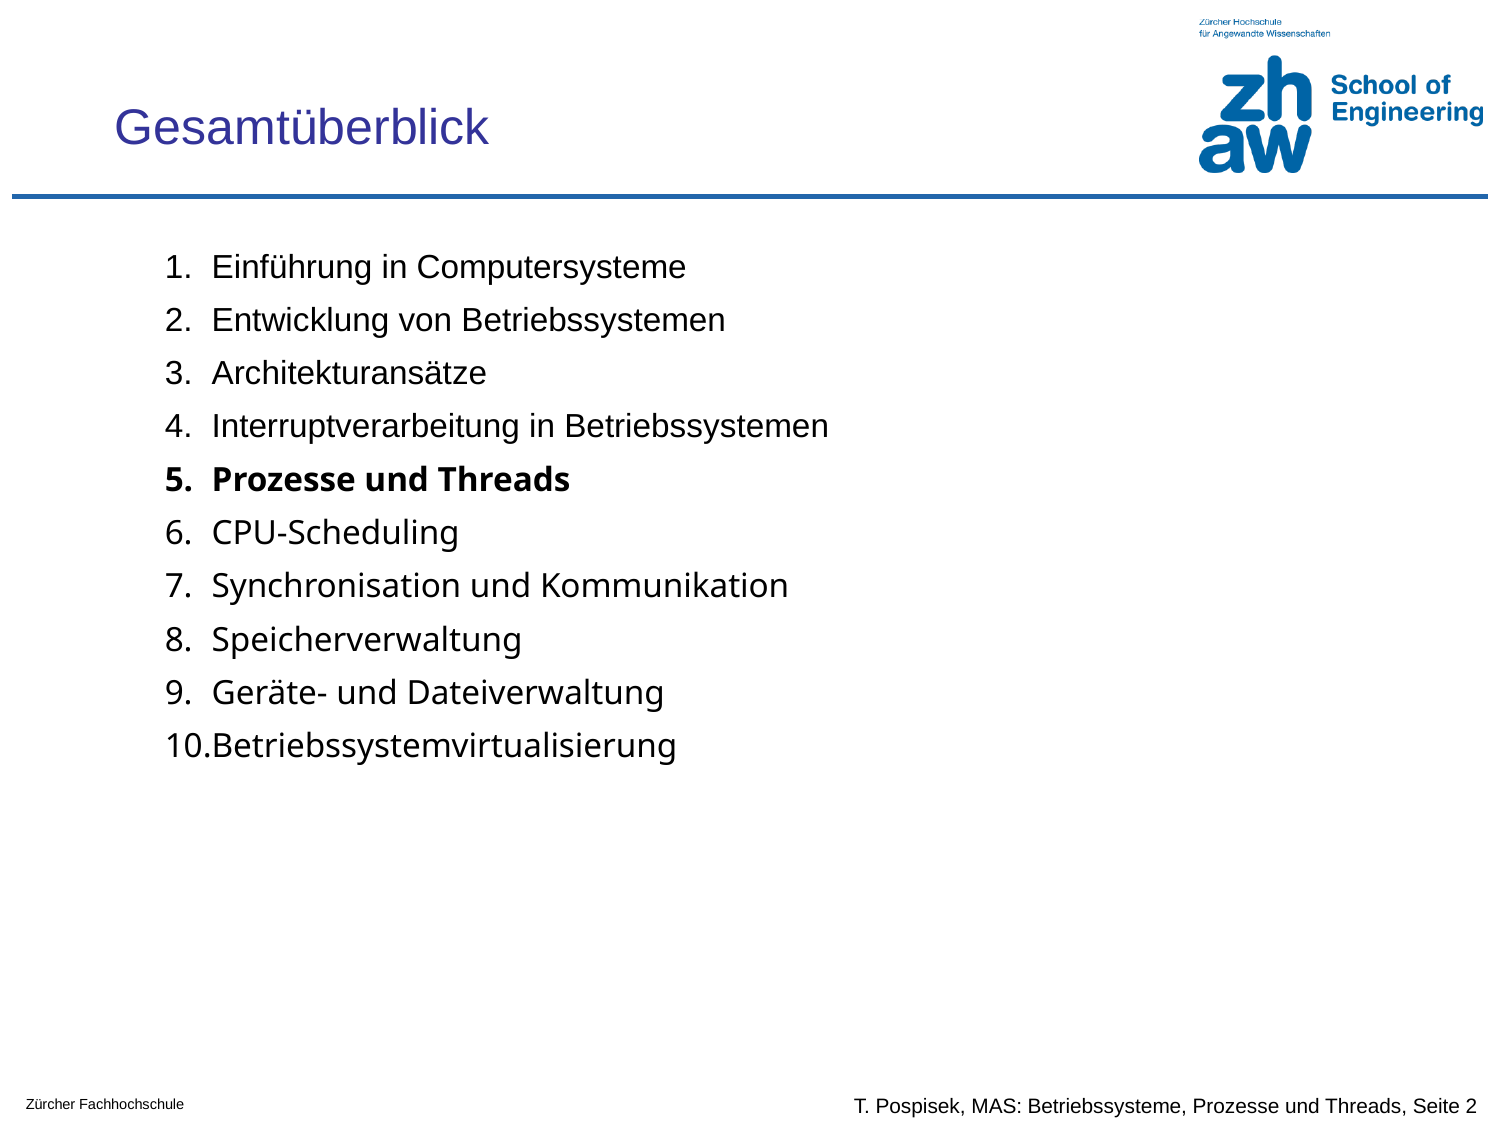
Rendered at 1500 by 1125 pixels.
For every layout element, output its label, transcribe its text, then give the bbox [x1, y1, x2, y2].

picture [1199, 19, 1483, 173]
text_box Einführung in Computersysteme Entwicklung von Betriebssystemen Architekturansätze Interruptverarbeitung in Betriebssystemen Prozesse und Threads CPU-Scheduling Synchronisation und Kommunikation Speicherverwaltung Geräte- und Dateiverwaltung Betriebssystemvirtualisierung [149, 237, 1363, 1013]
title Gesamtüberblick [99, 50, 1379, 163]
